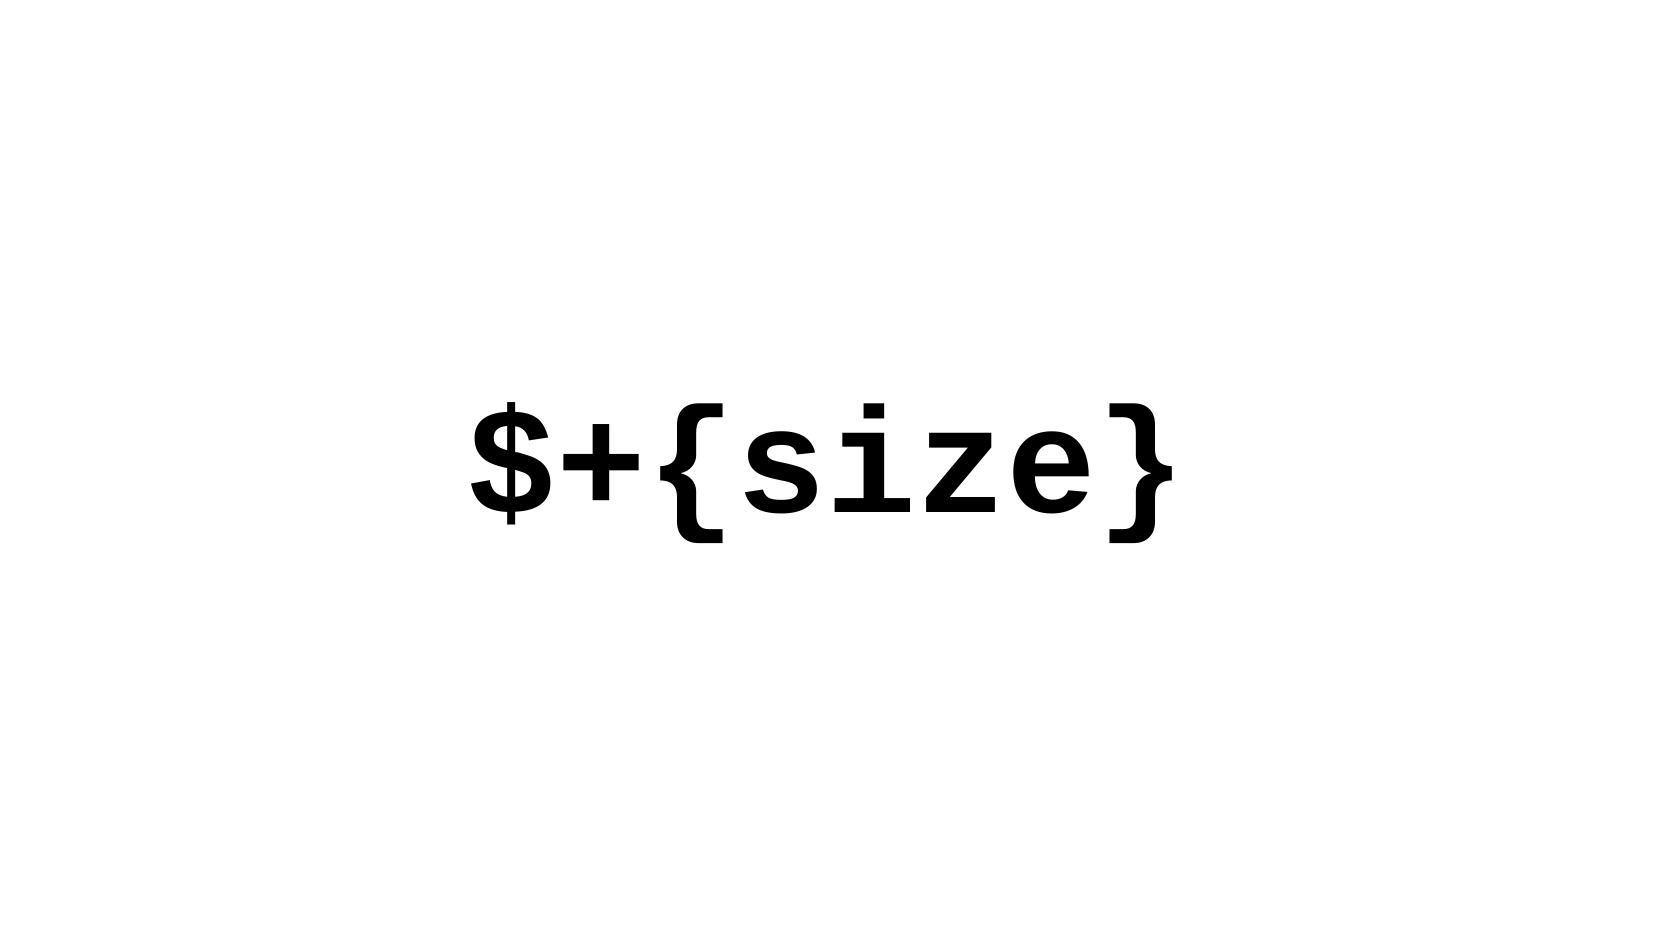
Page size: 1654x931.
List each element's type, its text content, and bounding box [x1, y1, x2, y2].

title $+{size} [82, 37, 1571, 908]
